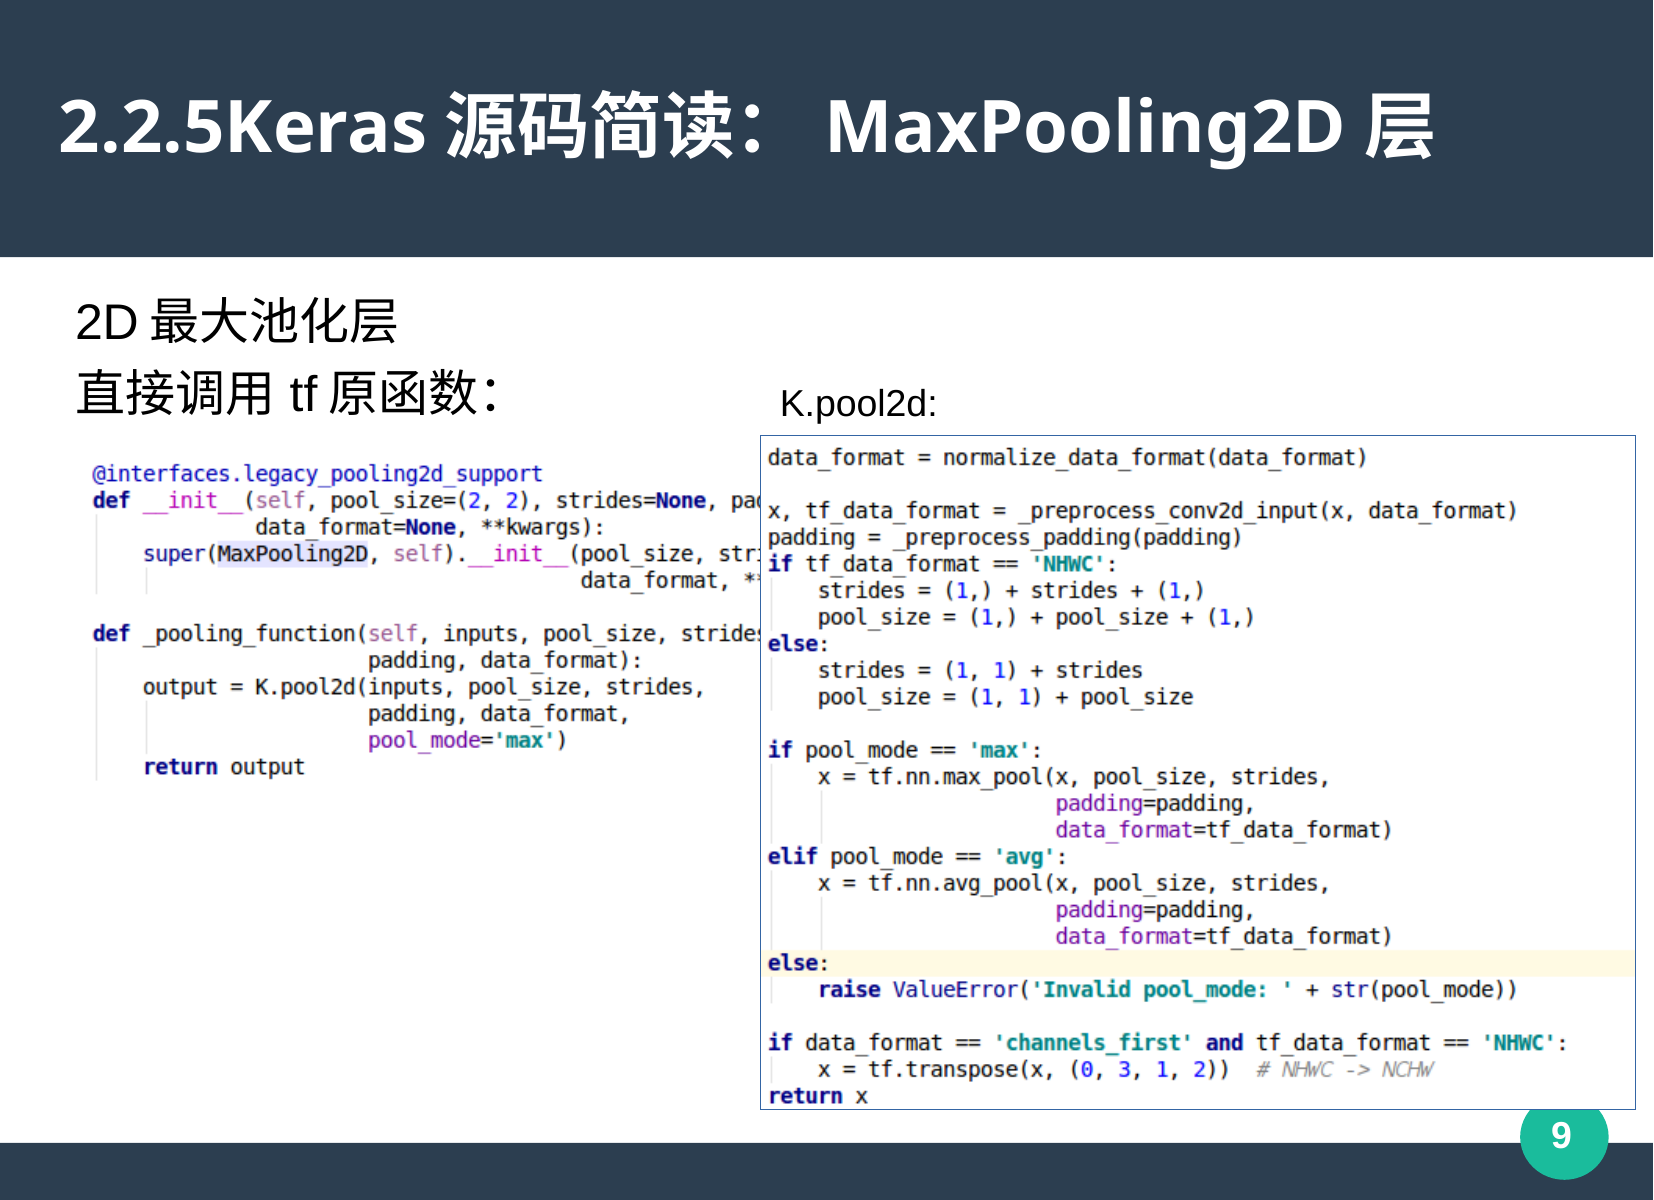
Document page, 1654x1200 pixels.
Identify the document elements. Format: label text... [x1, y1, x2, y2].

text_box K.pool2d: [765, 374, 953, 432]
text_box 9 [1536, 1104, 1641, 1175]
picture [60, 434, 1636, 1110]
text_box 2D最大池化层 直接调用tf原函数： [75, 242, 1654, 465]
text_box 2.2.5Keras源码简读：MaxPooling2D层 [58, 47, 1594, 200]
